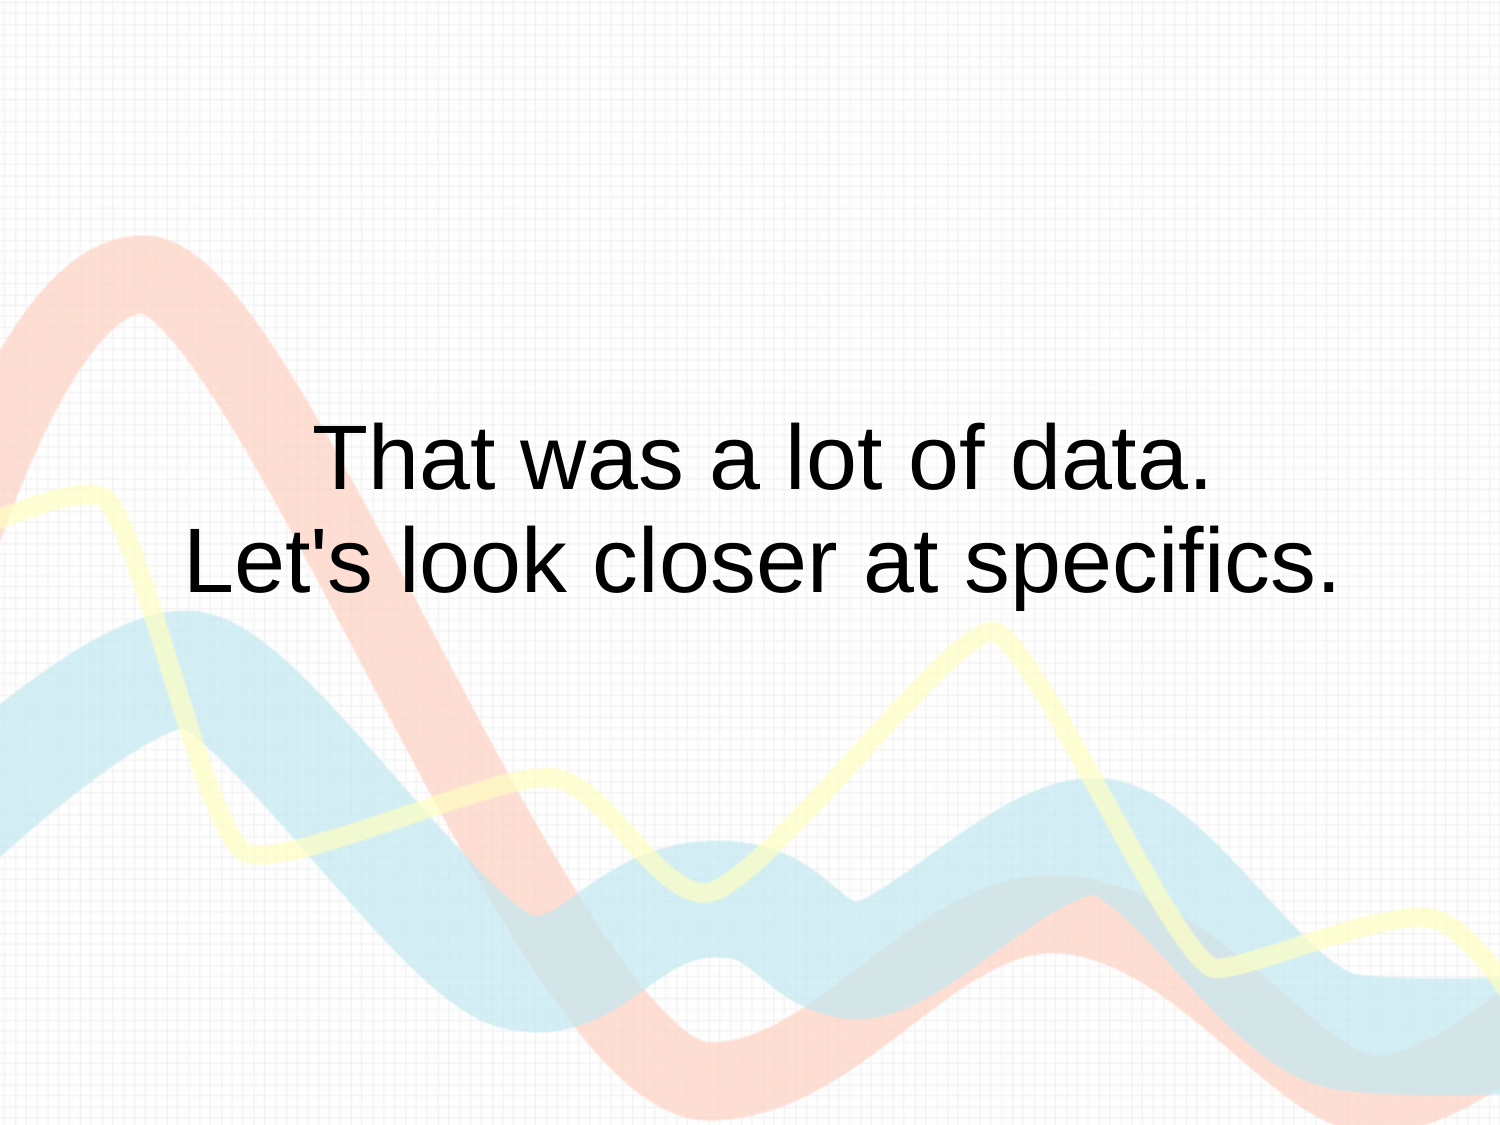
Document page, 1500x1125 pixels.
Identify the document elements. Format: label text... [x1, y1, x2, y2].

title That was a lot of data. Let's look closer at specifics. [88, 399, 1439, 621]
